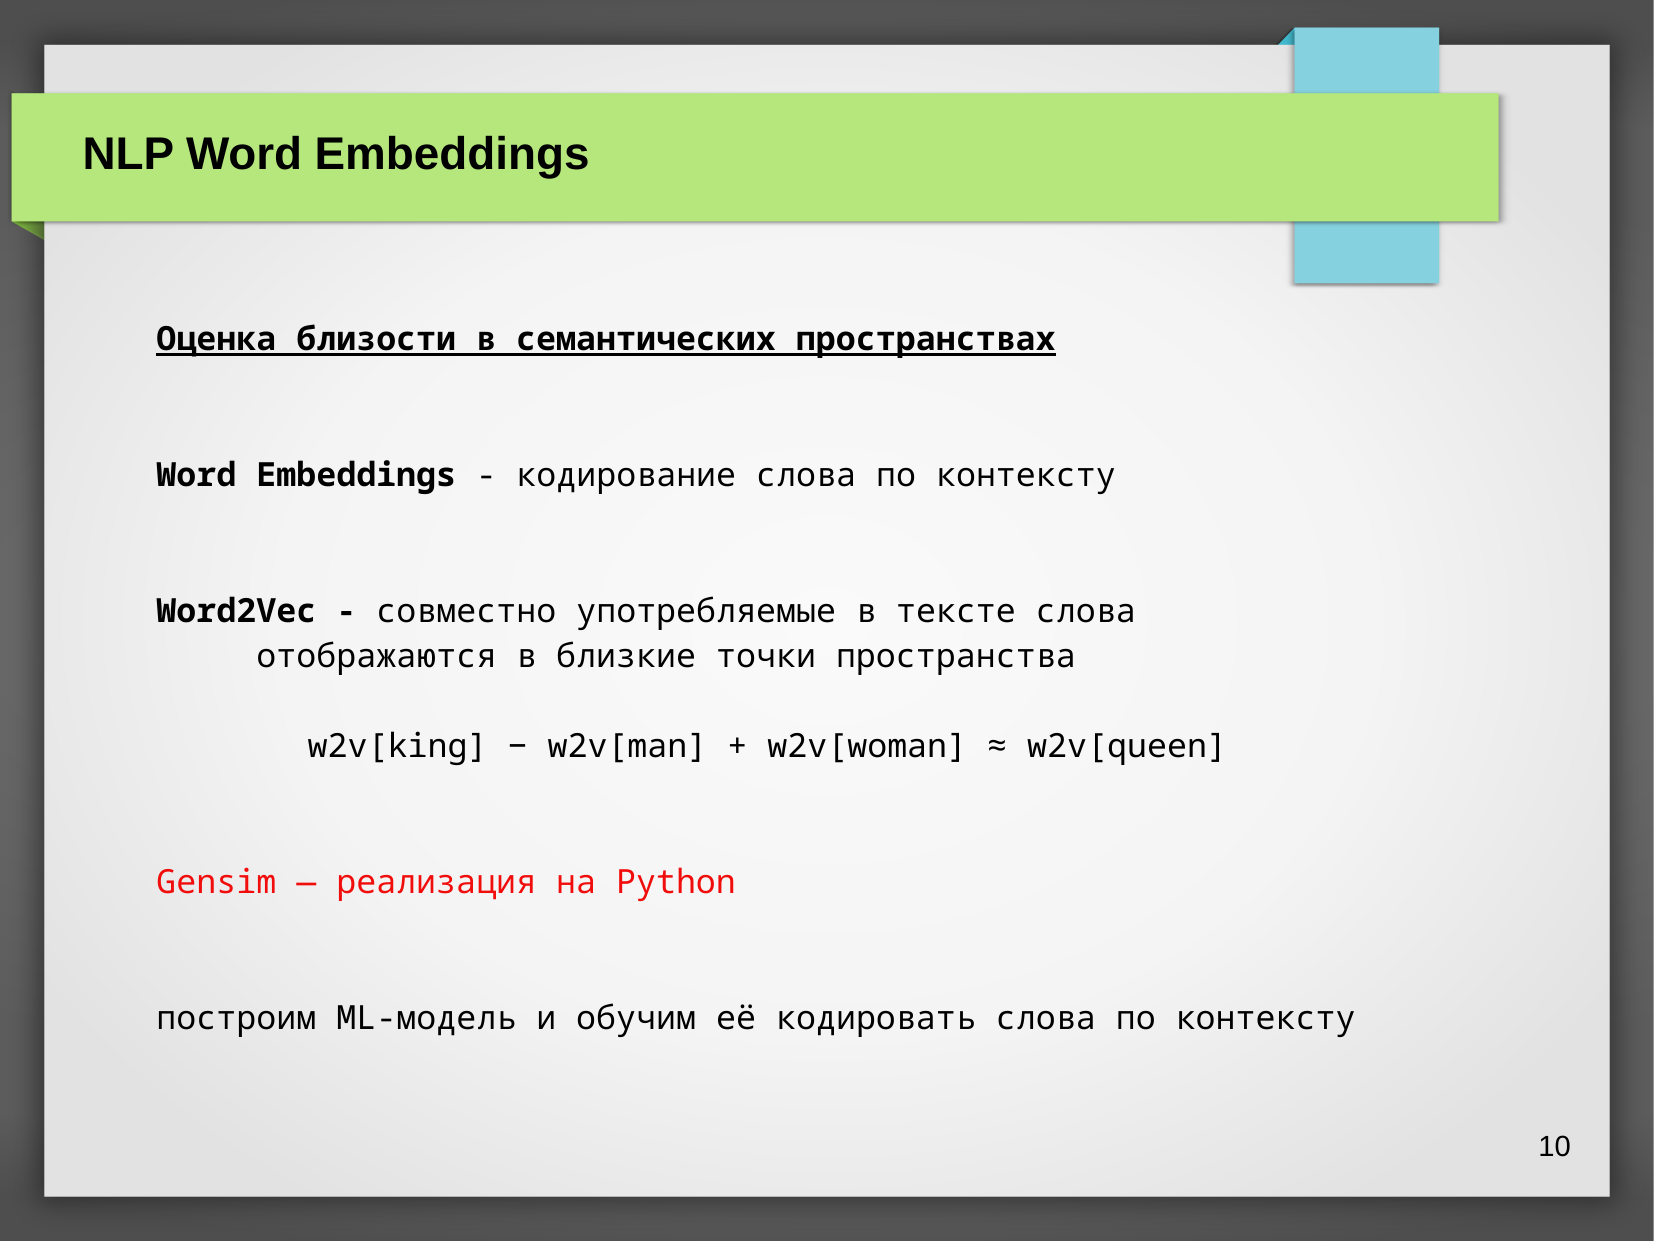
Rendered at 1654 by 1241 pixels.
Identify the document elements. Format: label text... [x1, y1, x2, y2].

text_box Оценка близости в семантических пространствах Word Embeddings - кодирование слова по контексту Word2Vec - совместно употребляемые в тексте слова отображаются в близкие точки пространства w2v[king] − w2v[man] + w2v[woman] ≈ w2v[queen] Gensim — реализация на Python построим ML-модель и обучим её кодировать слова по контексту [141, 307, 1394, 1016]
picture [0, 0, 1654, 1241]
title NLP Word Embeddings [82, 121, 1489, 187]
